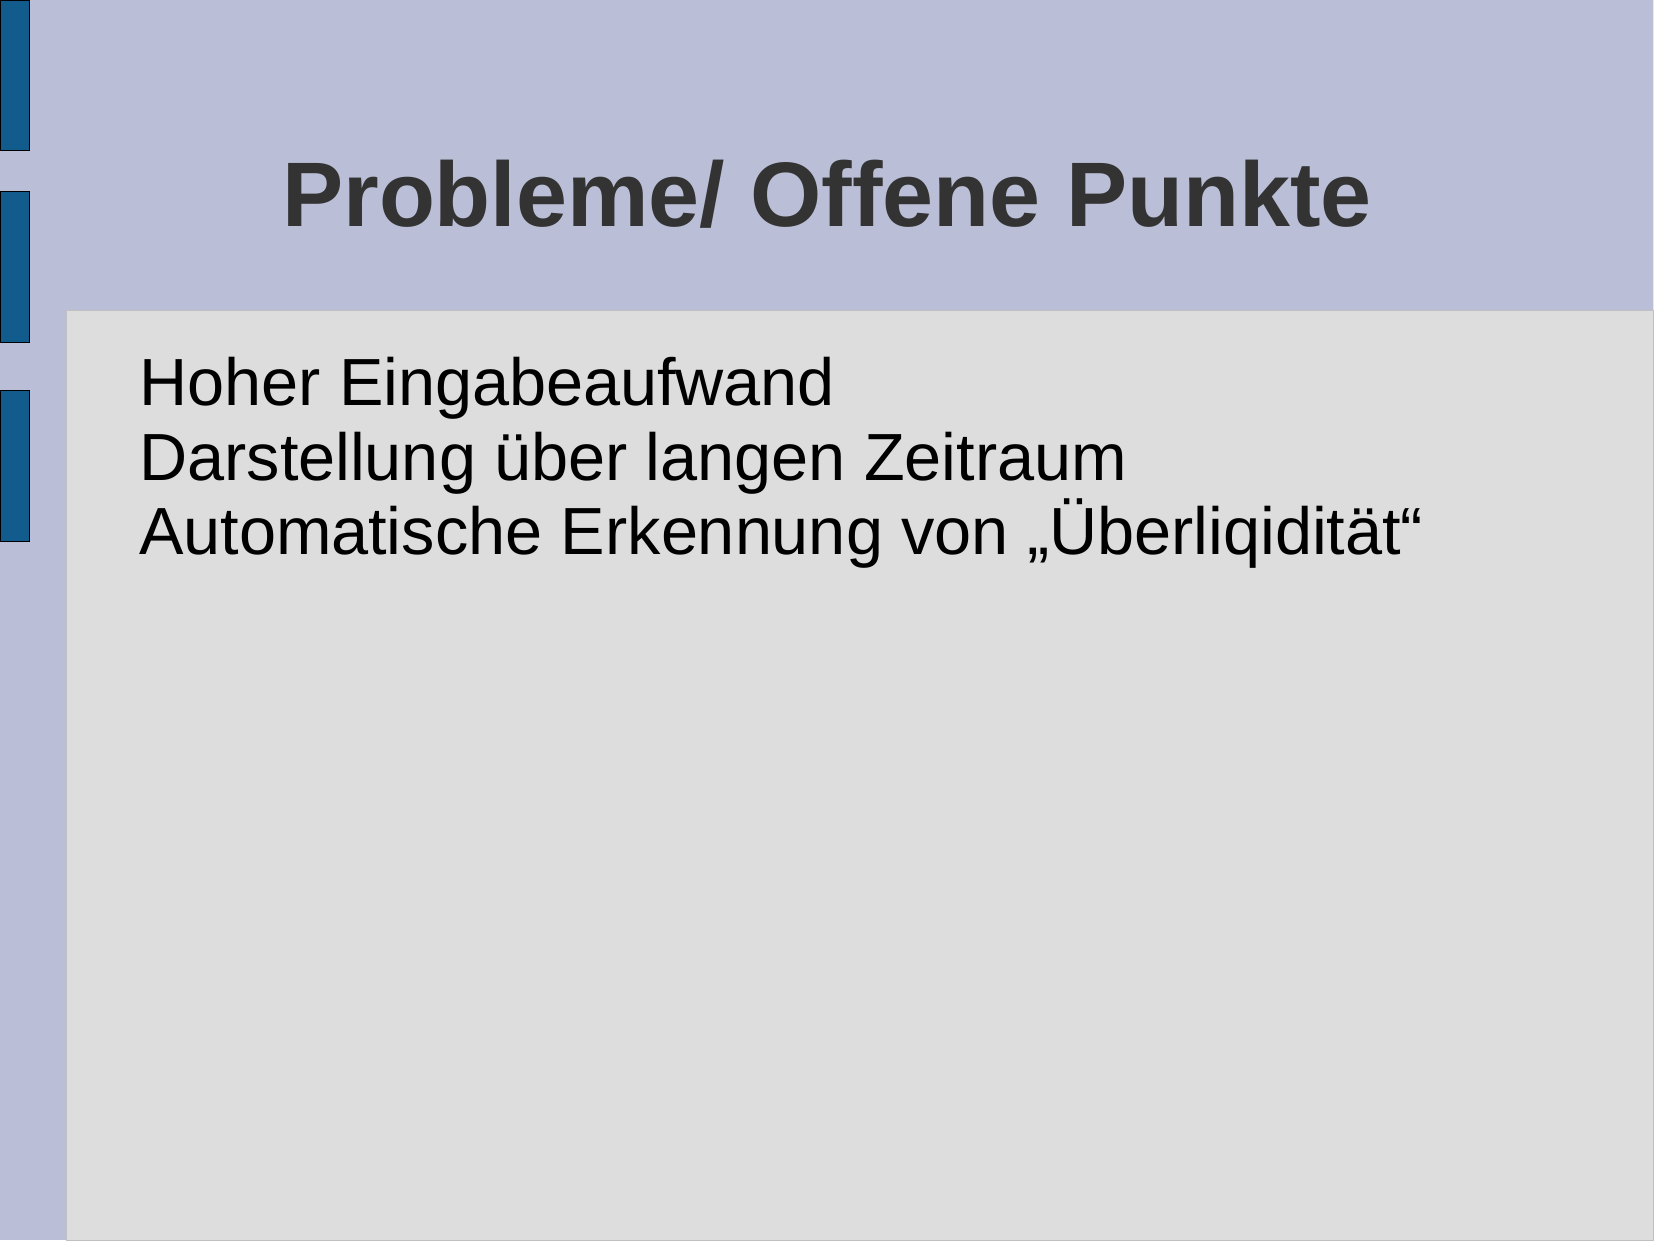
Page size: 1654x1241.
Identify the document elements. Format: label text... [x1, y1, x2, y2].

list Hoher Eingabeaufwand Darstellung über langen Zeitraum Automatische Erkennung von „Überliqidität“ [121, 344, 1534, 1127]
title Probleme/ Offene Punkte [121, 91, 1534, 299]
